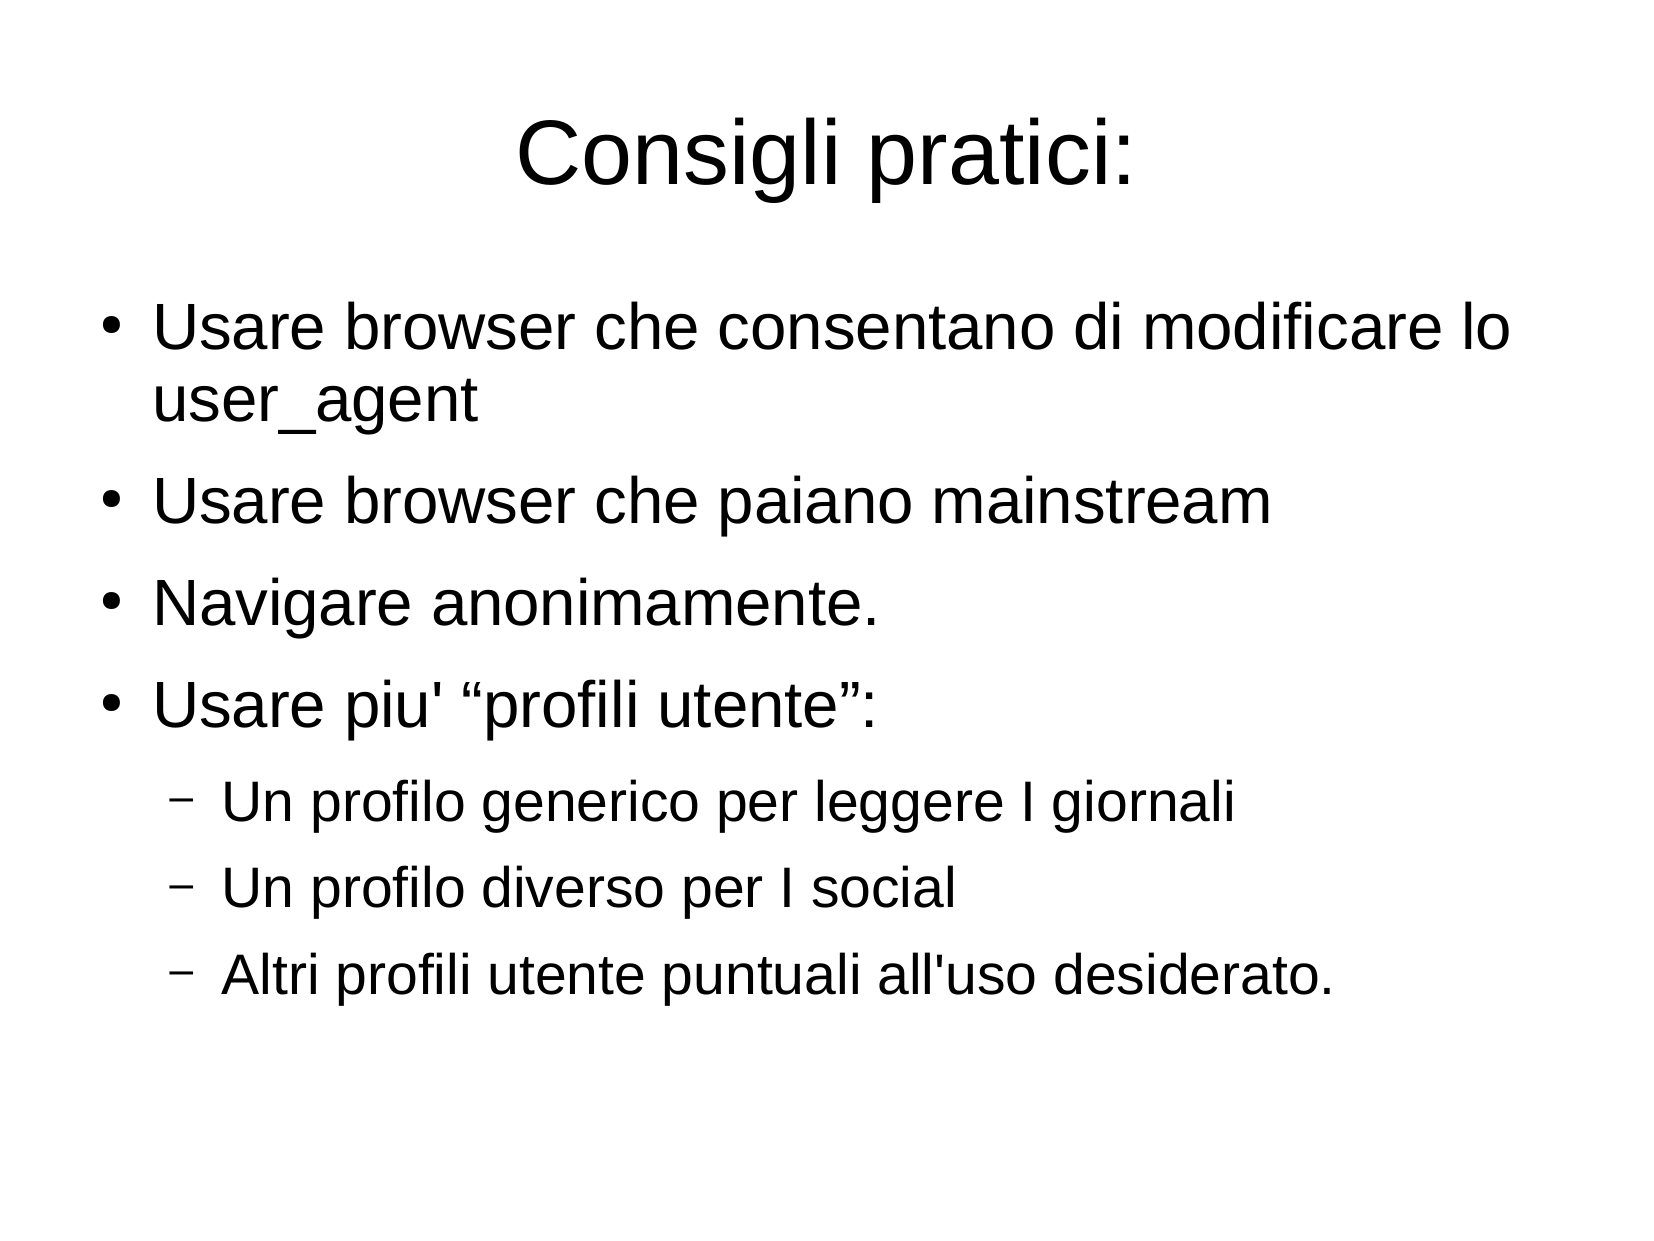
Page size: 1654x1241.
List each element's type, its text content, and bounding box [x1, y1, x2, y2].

list Usare browser che consentano di modificare lo user_agent Usare browser che paiano mainstream Navigare anonimamente. Usare piu' “profili utente”: Un profilo generico per leggere I giornali Un profilo diverso per I social Altri profili utente puntuali all'uso desiderato. [82, 290, 1571, 1010]
title Consigli pratici: [82, 49, 1571, 257]
